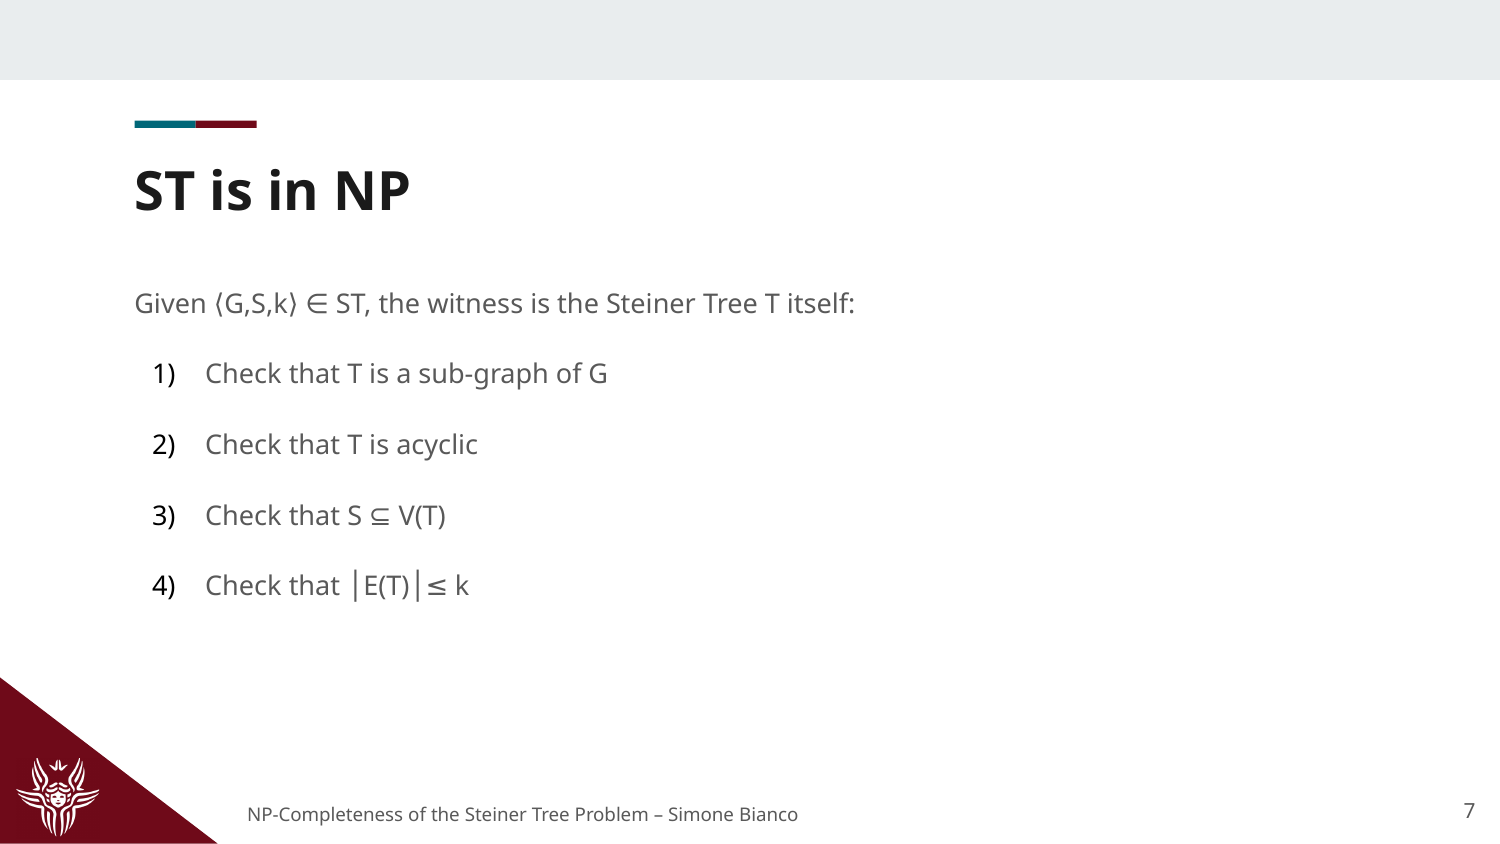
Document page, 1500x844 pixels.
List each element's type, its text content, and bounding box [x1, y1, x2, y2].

list Given ⟨G,S,k⟩ ∈ ST, the witness is the Steiner Tree T itself: Check that T is a sub-graph of G Check that T is acyclic Check that S ⊆ V(T) Check that │E(T)│≤ k [119, 266, 1418, 637]
title ST is in NP [119, 141, 1381, 230]
slide_number <number> [1400, 779, 1491, 844]
subtitle NP-Completeness of the Steiner Tree Problem – Simone Bianco [232, 783, 1193, 839]
picture [16, 758, 100, 839]
